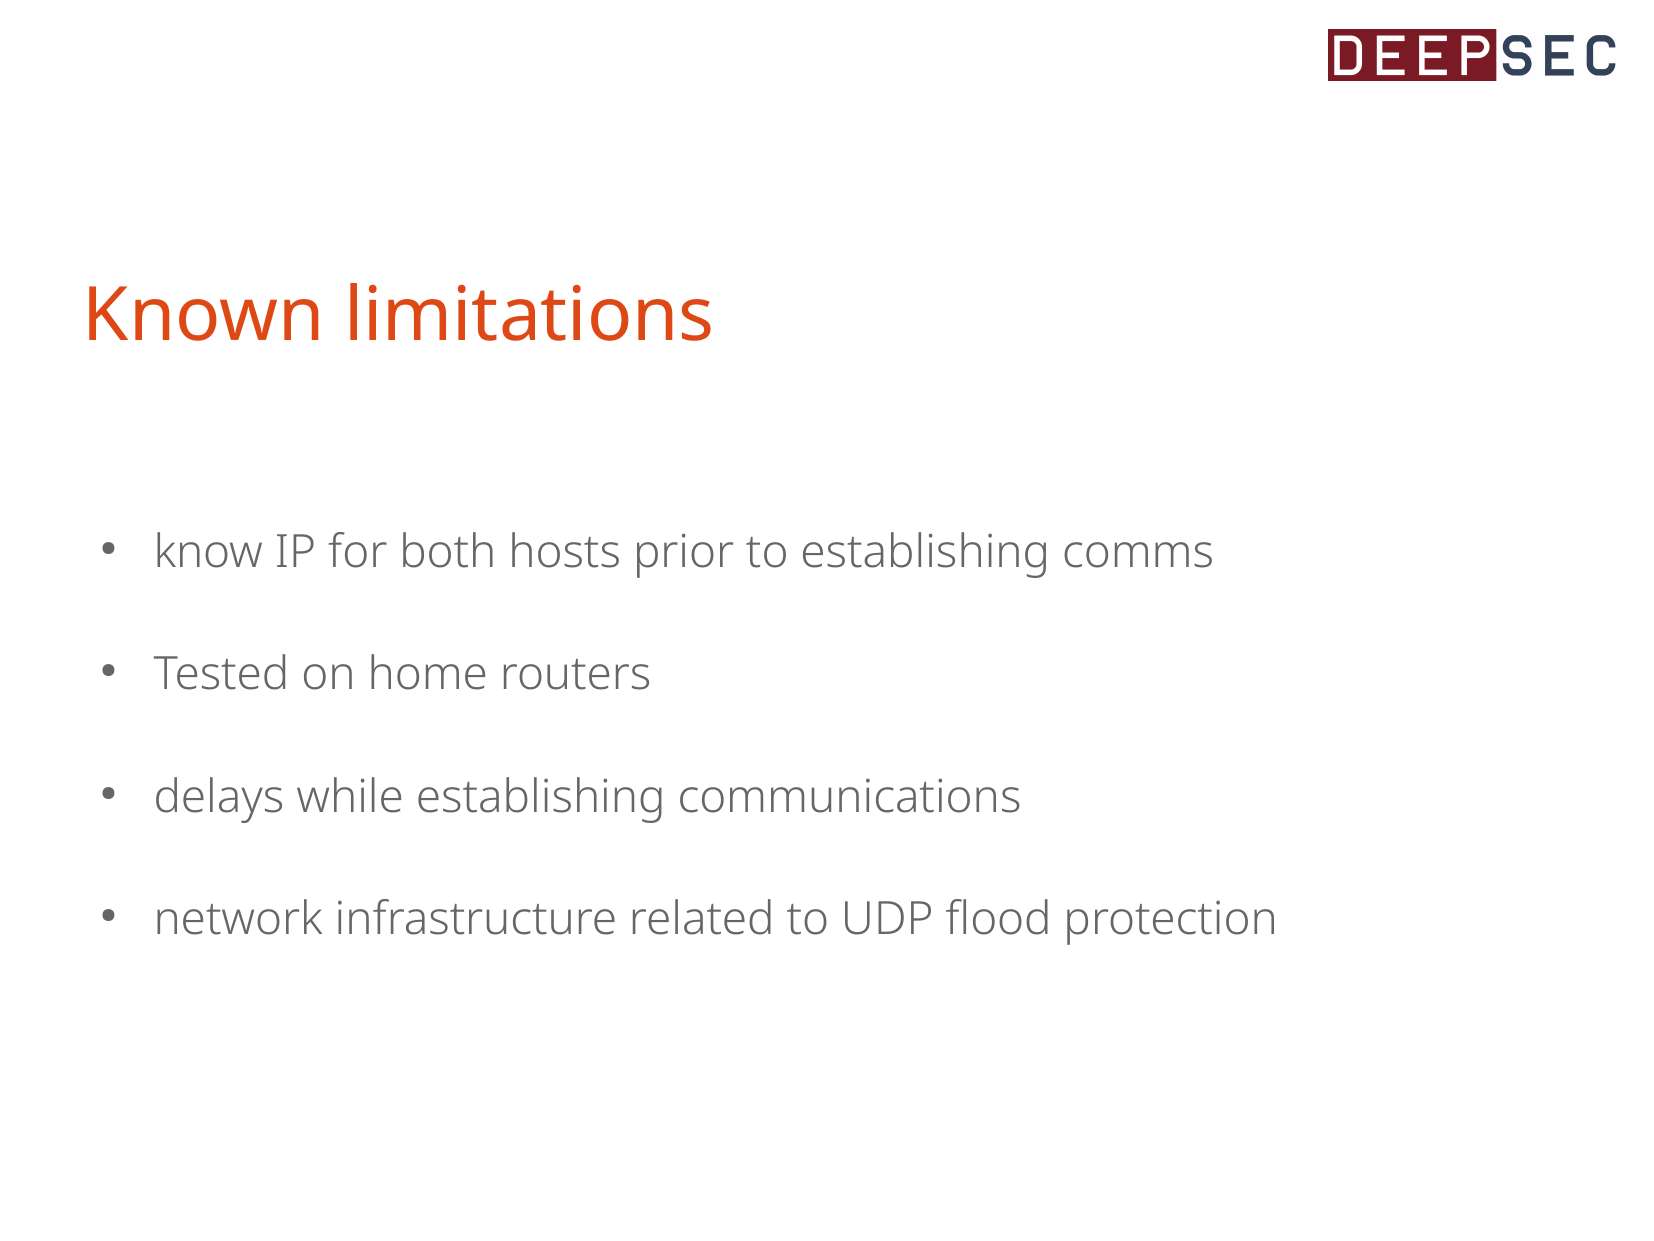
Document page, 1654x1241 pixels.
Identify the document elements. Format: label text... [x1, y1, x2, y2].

picture [1328, 29, 1623, 81]
list know IP for both hosts prior to establishing comms Tested on home routers delays while establishing communications network infrastructure related to UDP flood protection [82, 389, 1571, 1123]
title Known limitations [82, 248, 1571, 375]
